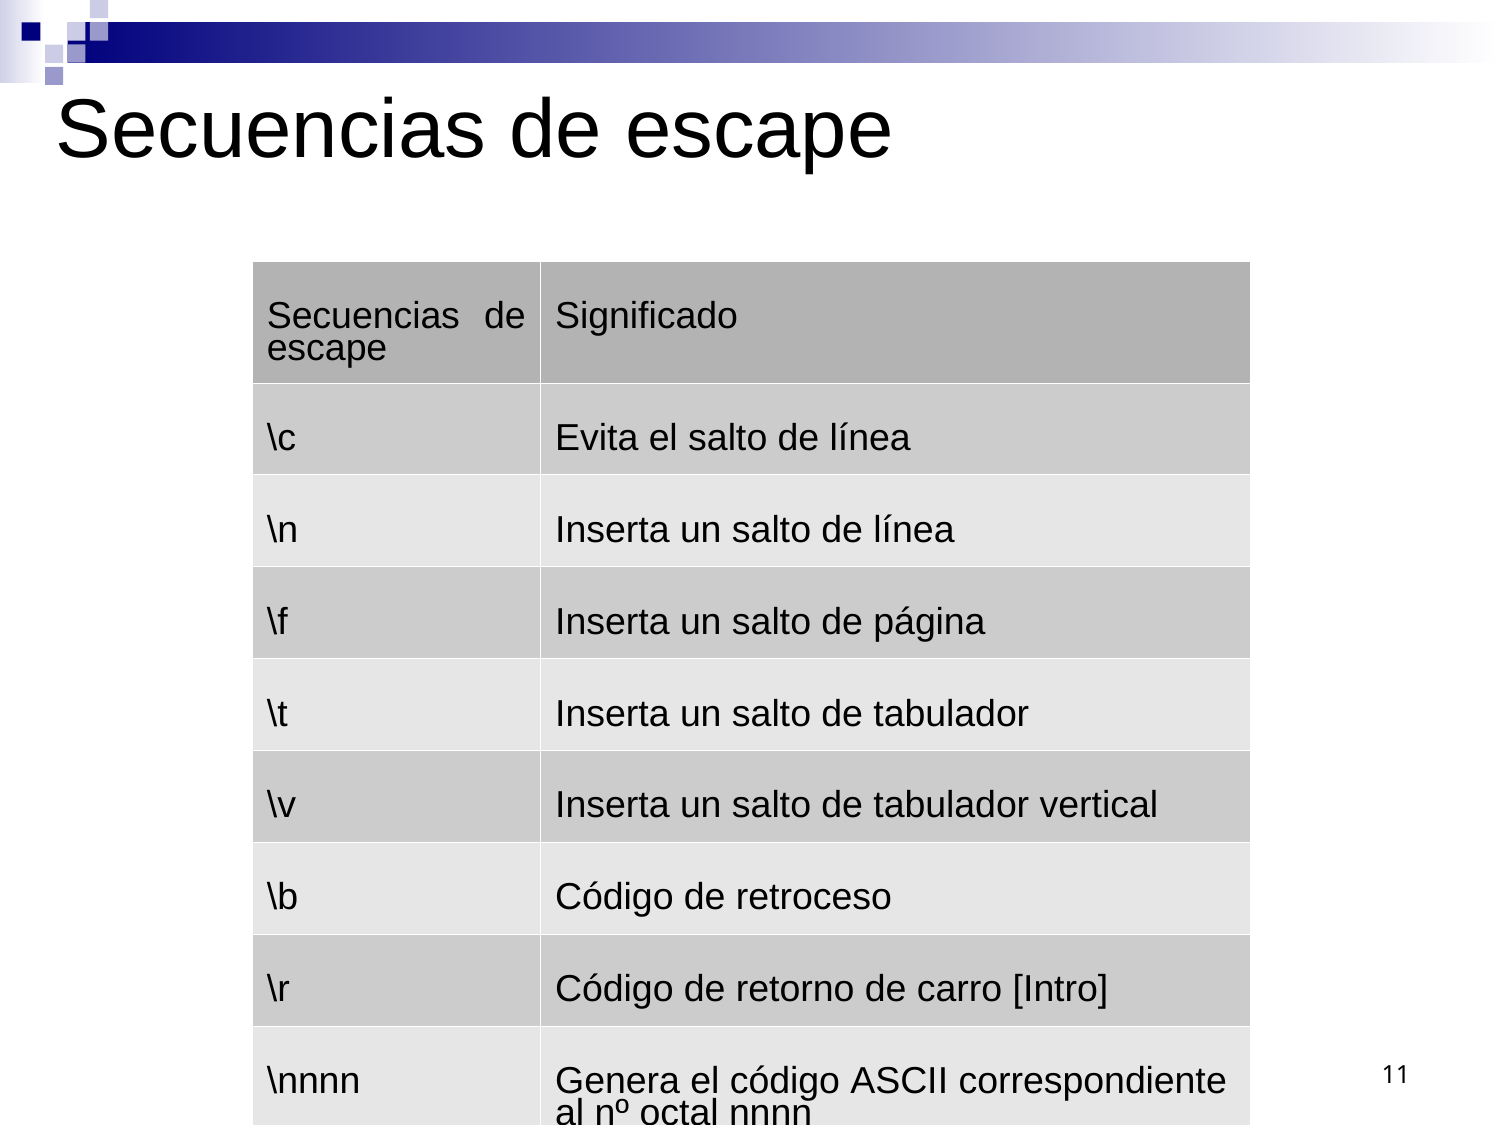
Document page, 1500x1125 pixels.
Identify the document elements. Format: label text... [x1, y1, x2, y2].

table_header Secuencias de escape [253, 262, 540, 383]
table_cell Evita el salto de línea [541, 384, 1250, 474]
text_box Secuencias de escape [41, 66, 1500, 182]
table_cell Inserta un salto de tabulador [541, 659, 1250, 750]
table_cell \v [253, 751, 540, 842]
table_cell Inserta un salto de página [541, 567, 1250, 658]
table_cell Código de retorno de carro [Intro] [541, 935, 1250, 1026]
table_cell \t [253, 659, 540, 750]
table_cell \b [253, 843, 540, 934]
table_cell \c [253, 384, 540, 474]
table_cell Inserta un salto de tabulador vertical [541, 751, 1250, 842]
table_cell Inserta un salto de línea [541, 475, 1250, 566]
table_cell \f [253, 567, 540, 658]
text_box <número> [1251, 1025, 1426, 1101]
table_cell \n [253, 475, 540, 566]
table_header Significado [541, 262, 1250, 383]
table_cell Código de retroceso [541, 843, 1250, 934]
table_cell Genera el código ASCII correspondiente al nº octal nnnn [541, 1027, 1250, 1125]
table_cell \nnnn [253, 1027, 540, 1125]
table_cell \r [253, 935, 540, 1026]
